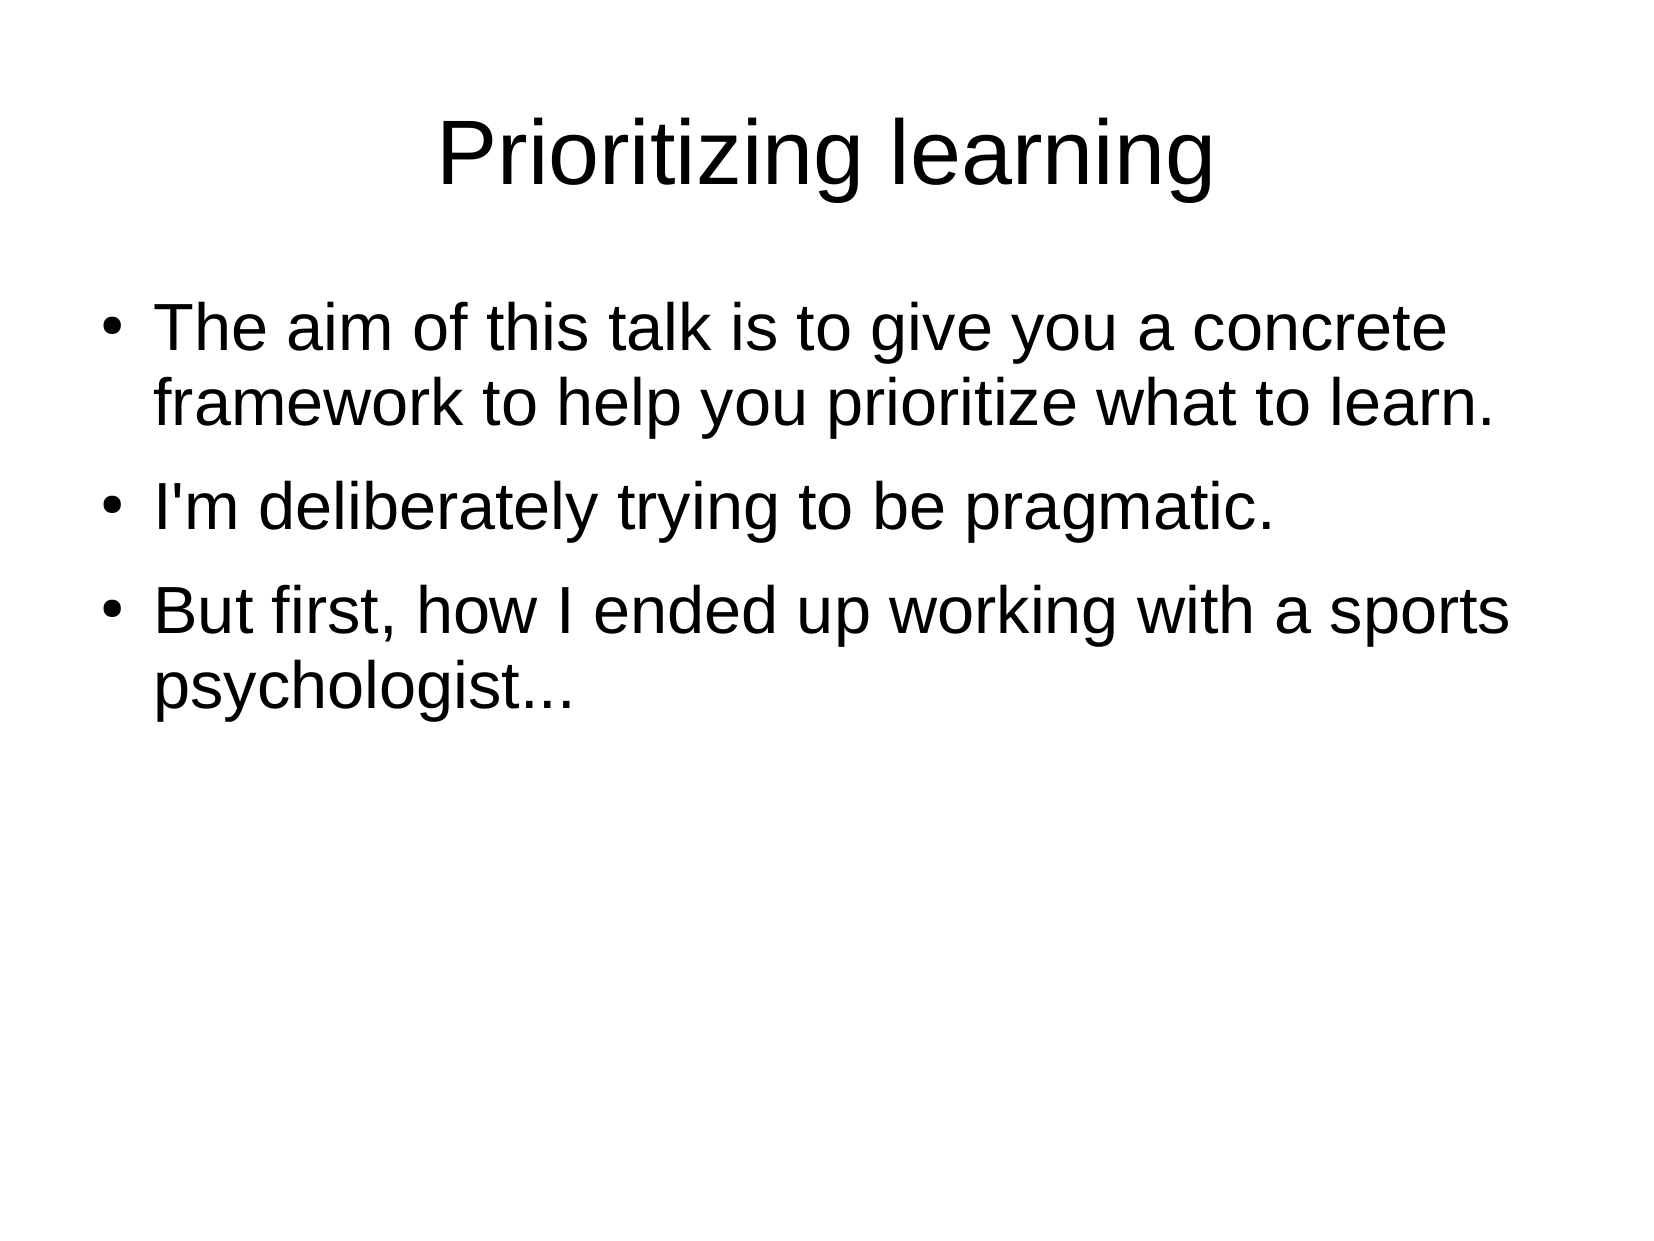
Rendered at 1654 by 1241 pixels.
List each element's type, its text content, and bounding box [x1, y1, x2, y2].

title Prioritizing learning [82, 49, 1571, 257]
list The aim of this talk is to give you a concrete framework to help you prioritize what to learn. I'm deliberately trying to be pragmatic. But first, how I ended up working with a sports psychologist... [82, 290, 1571, 1010]
